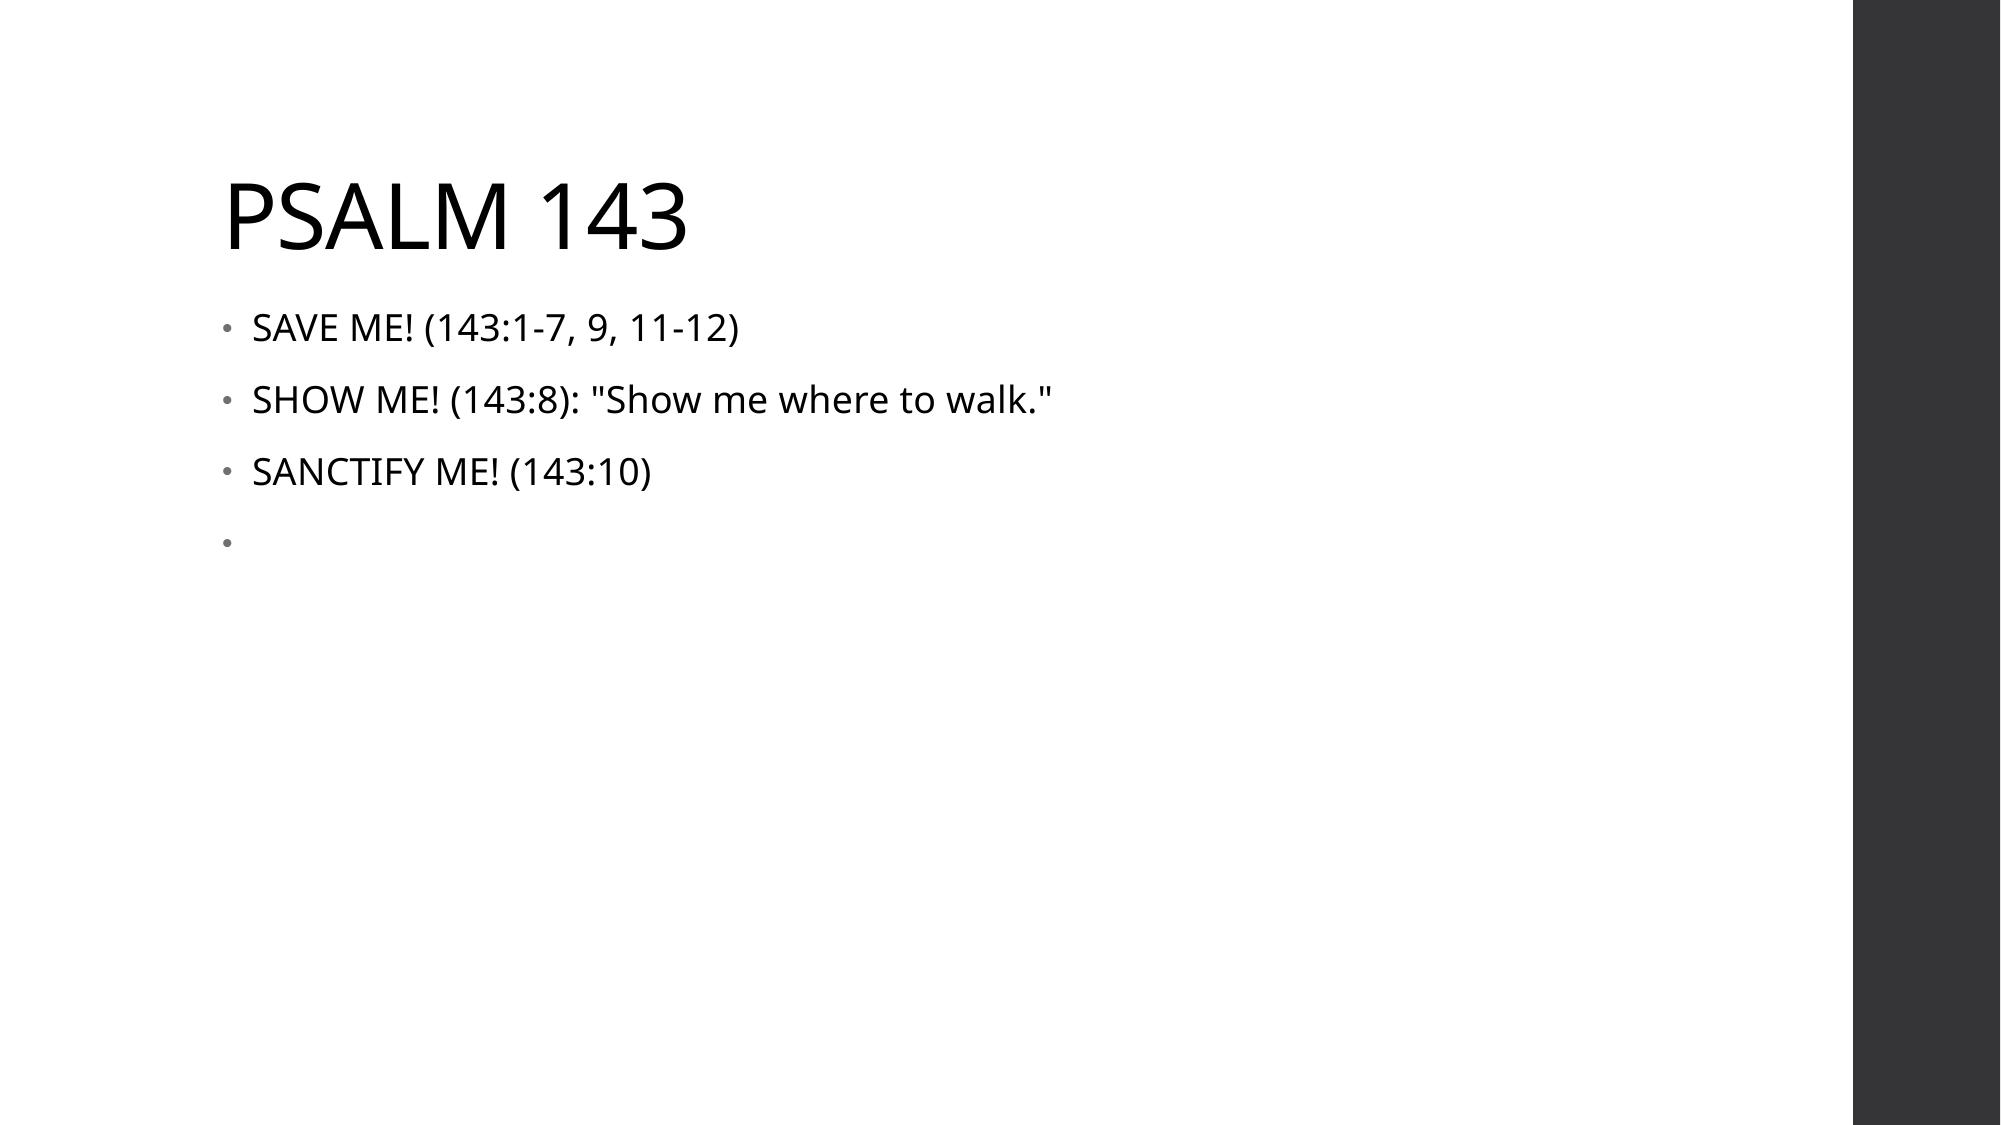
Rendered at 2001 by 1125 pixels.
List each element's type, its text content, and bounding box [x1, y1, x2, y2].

list SAVE ME! (143:1-7, 9, 11-12) SHOW ME! (143:8): "Show me where to walk." SANCTIFY ME! (143:10) [206, 299, 1617, 1014]
title PSALM 143 [206, 60, 1797, 278]
